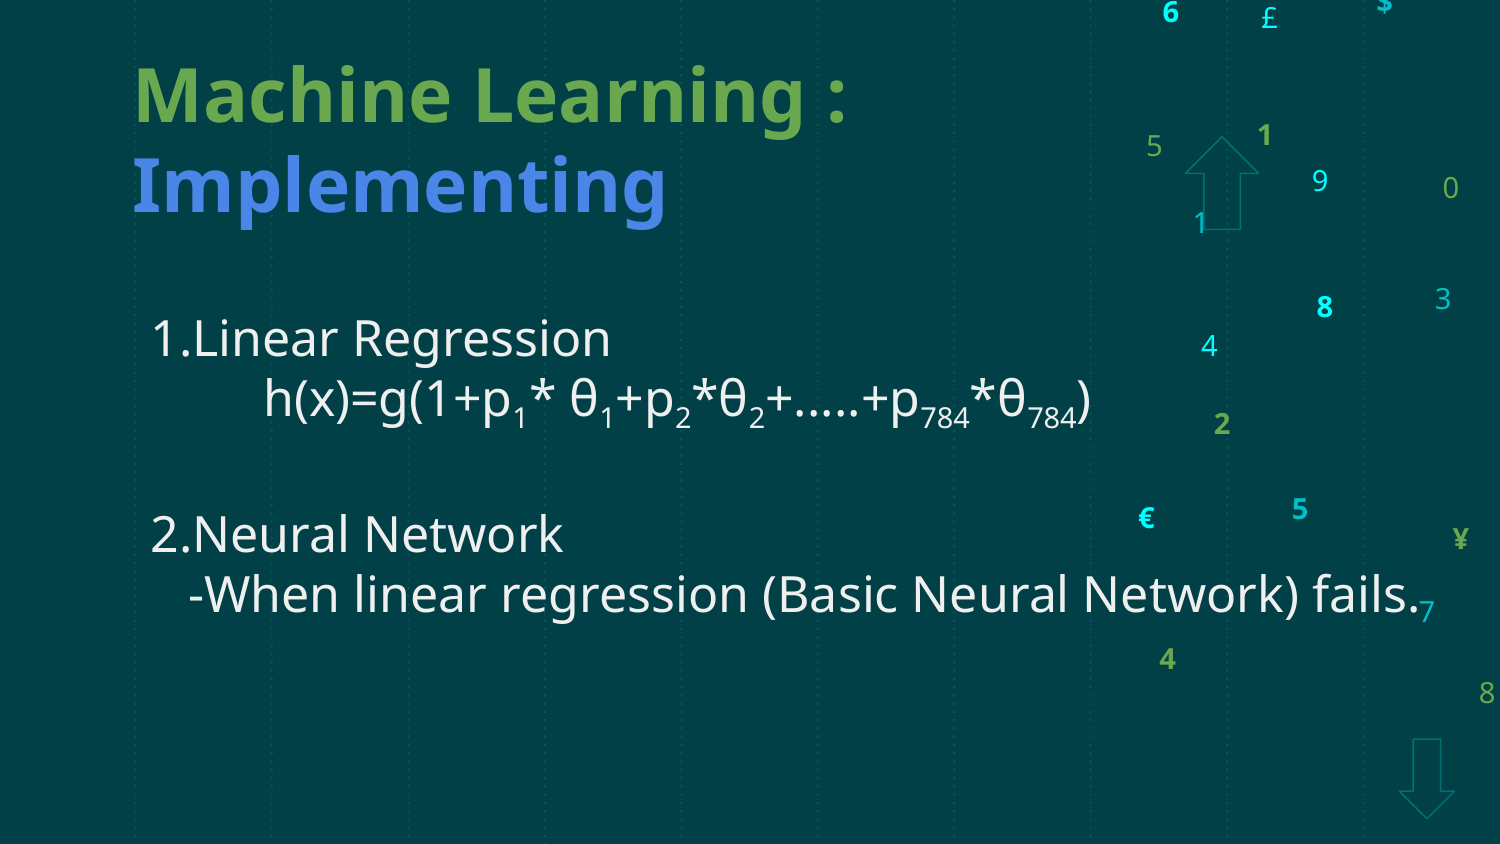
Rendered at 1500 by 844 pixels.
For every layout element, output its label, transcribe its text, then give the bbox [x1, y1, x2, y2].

title Machine Learning : Implementing [117, 128, 966, 243]
list Linear Regression h(x)=g(1+p1* θ1+p2*θ2+.....+p784*θ784) Neural Network -When linear regression (Basic Neural Network) fails. [98, 291, 1440, 466]
